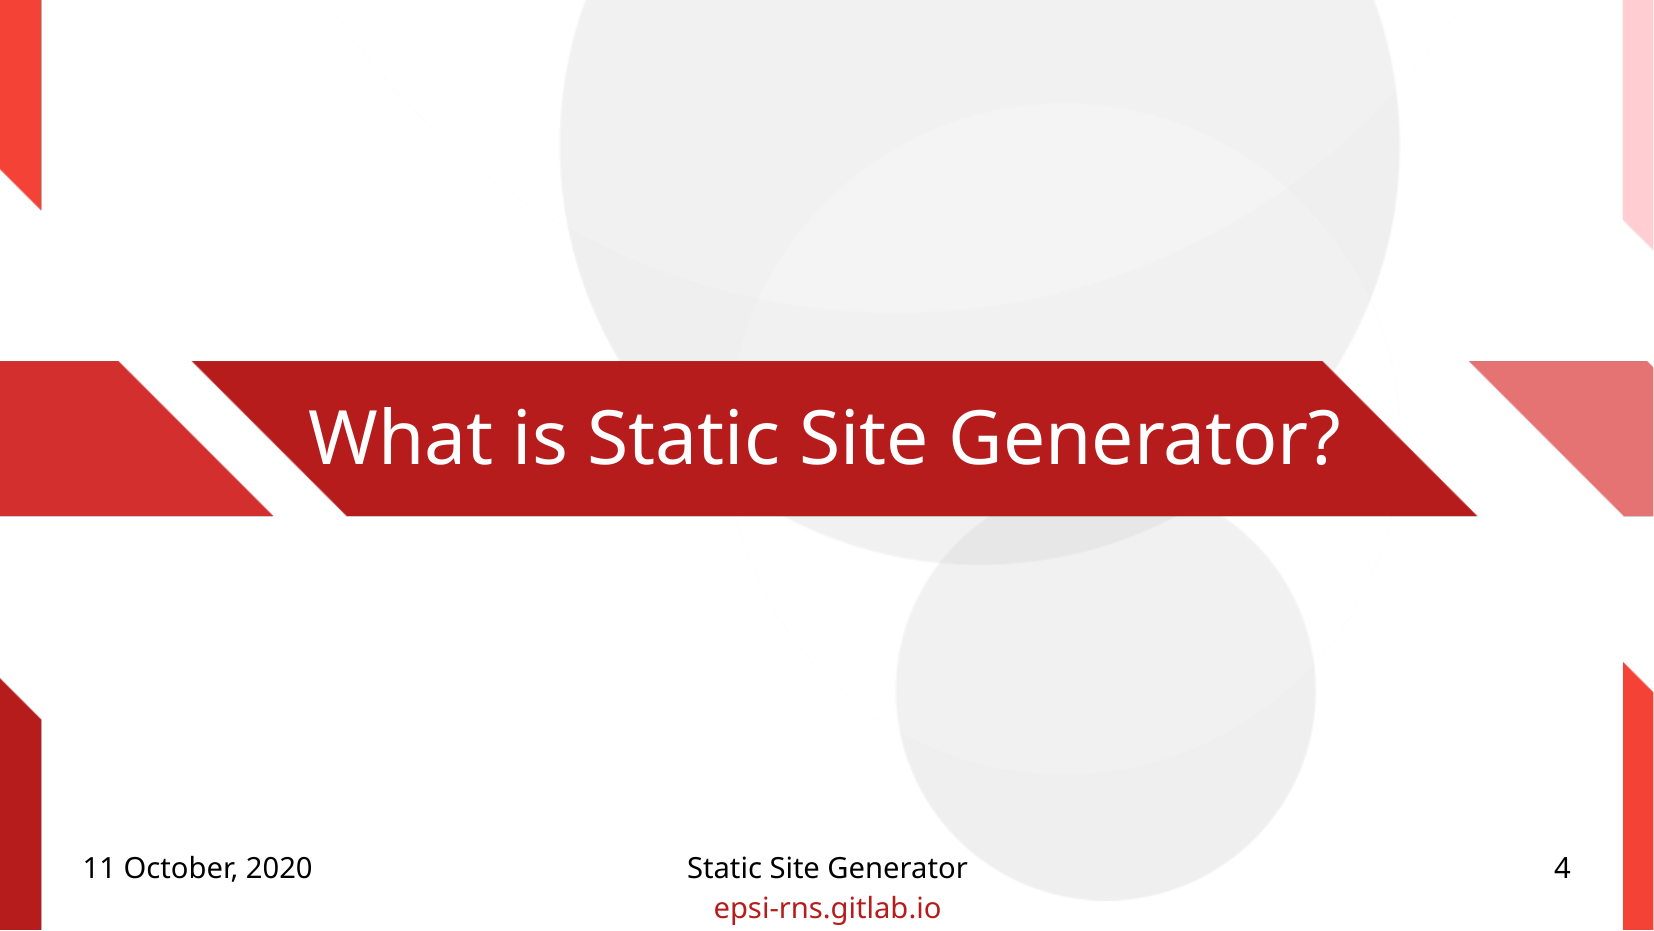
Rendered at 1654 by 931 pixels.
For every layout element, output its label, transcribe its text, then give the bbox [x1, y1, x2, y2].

title What is Static Site Generator? [82, 360, 1568, 511]
picture [0, 0, 1654, 930]
